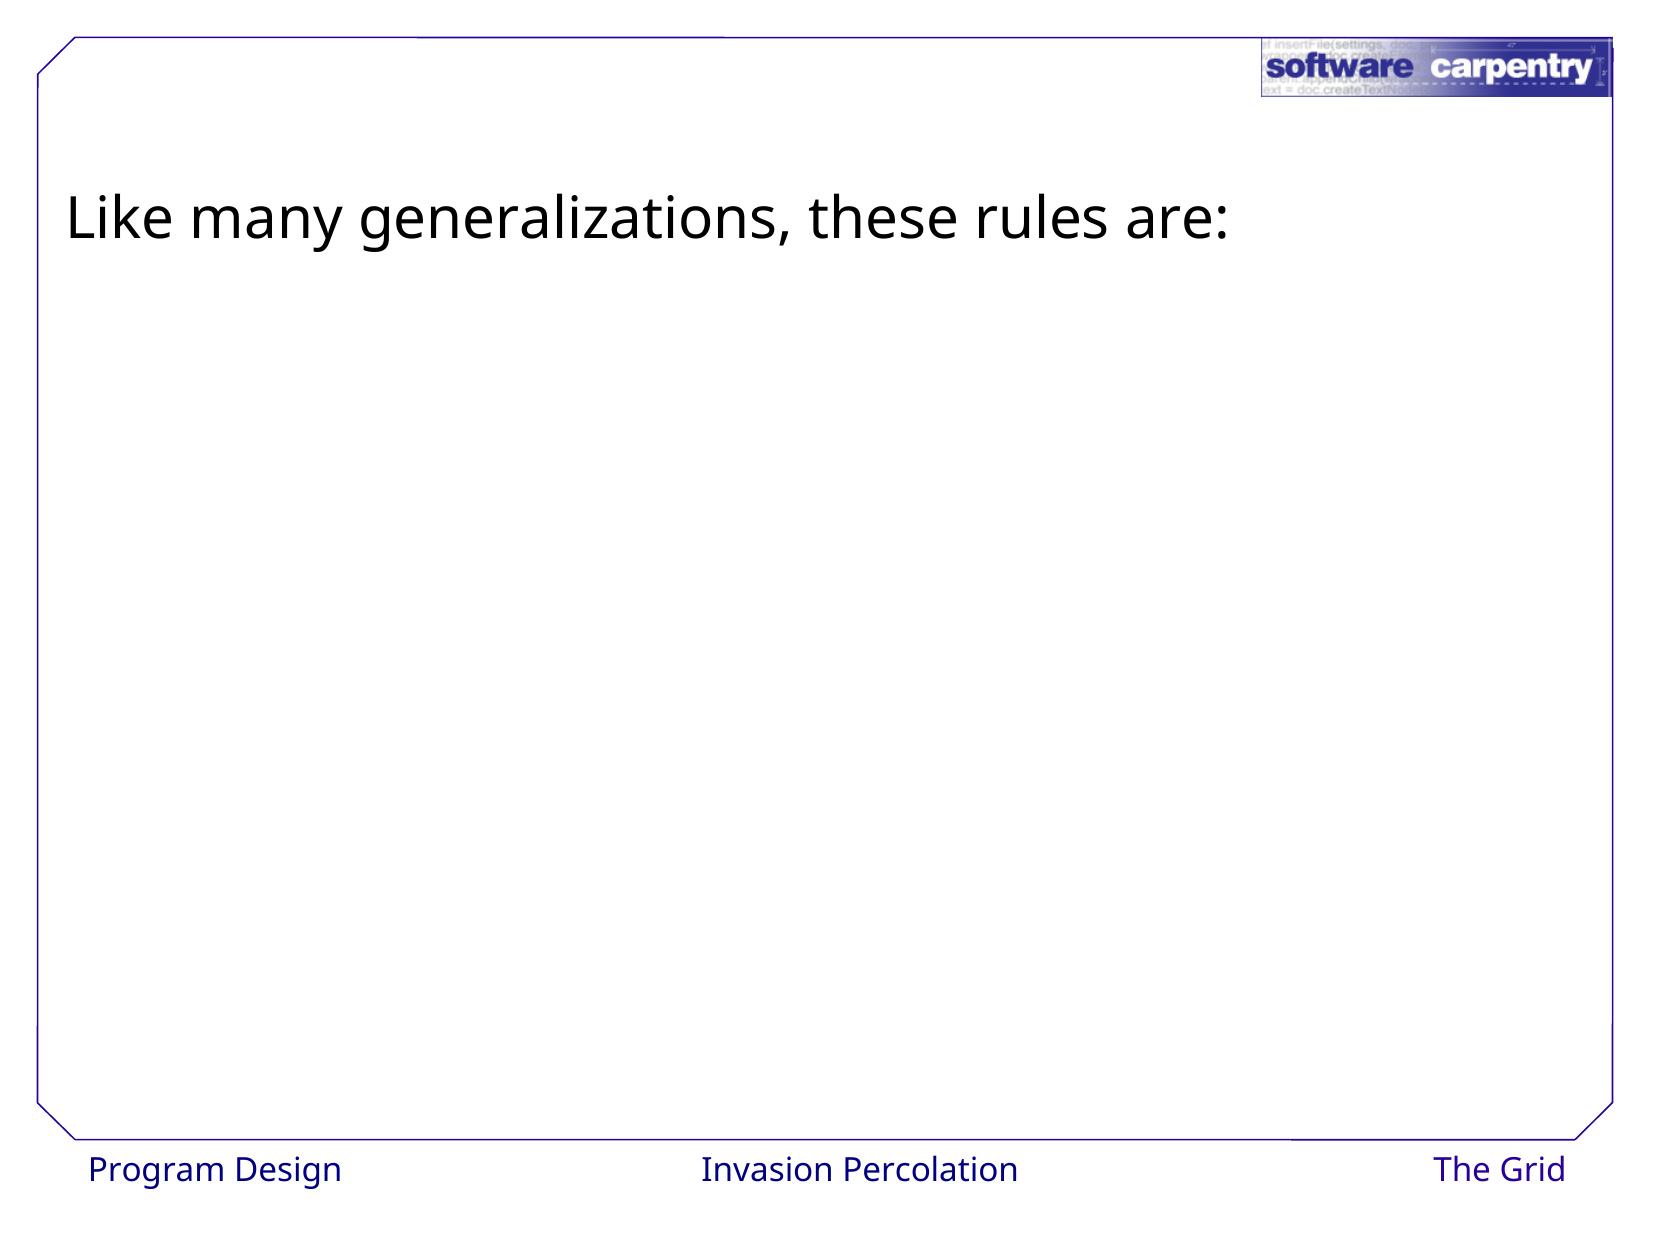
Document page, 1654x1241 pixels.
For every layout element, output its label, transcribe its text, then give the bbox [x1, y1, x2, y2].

text_box Like many generalizations, these rules are: [50, 138, 1396, 259]
picture [1261, 39, 1613, 97]
